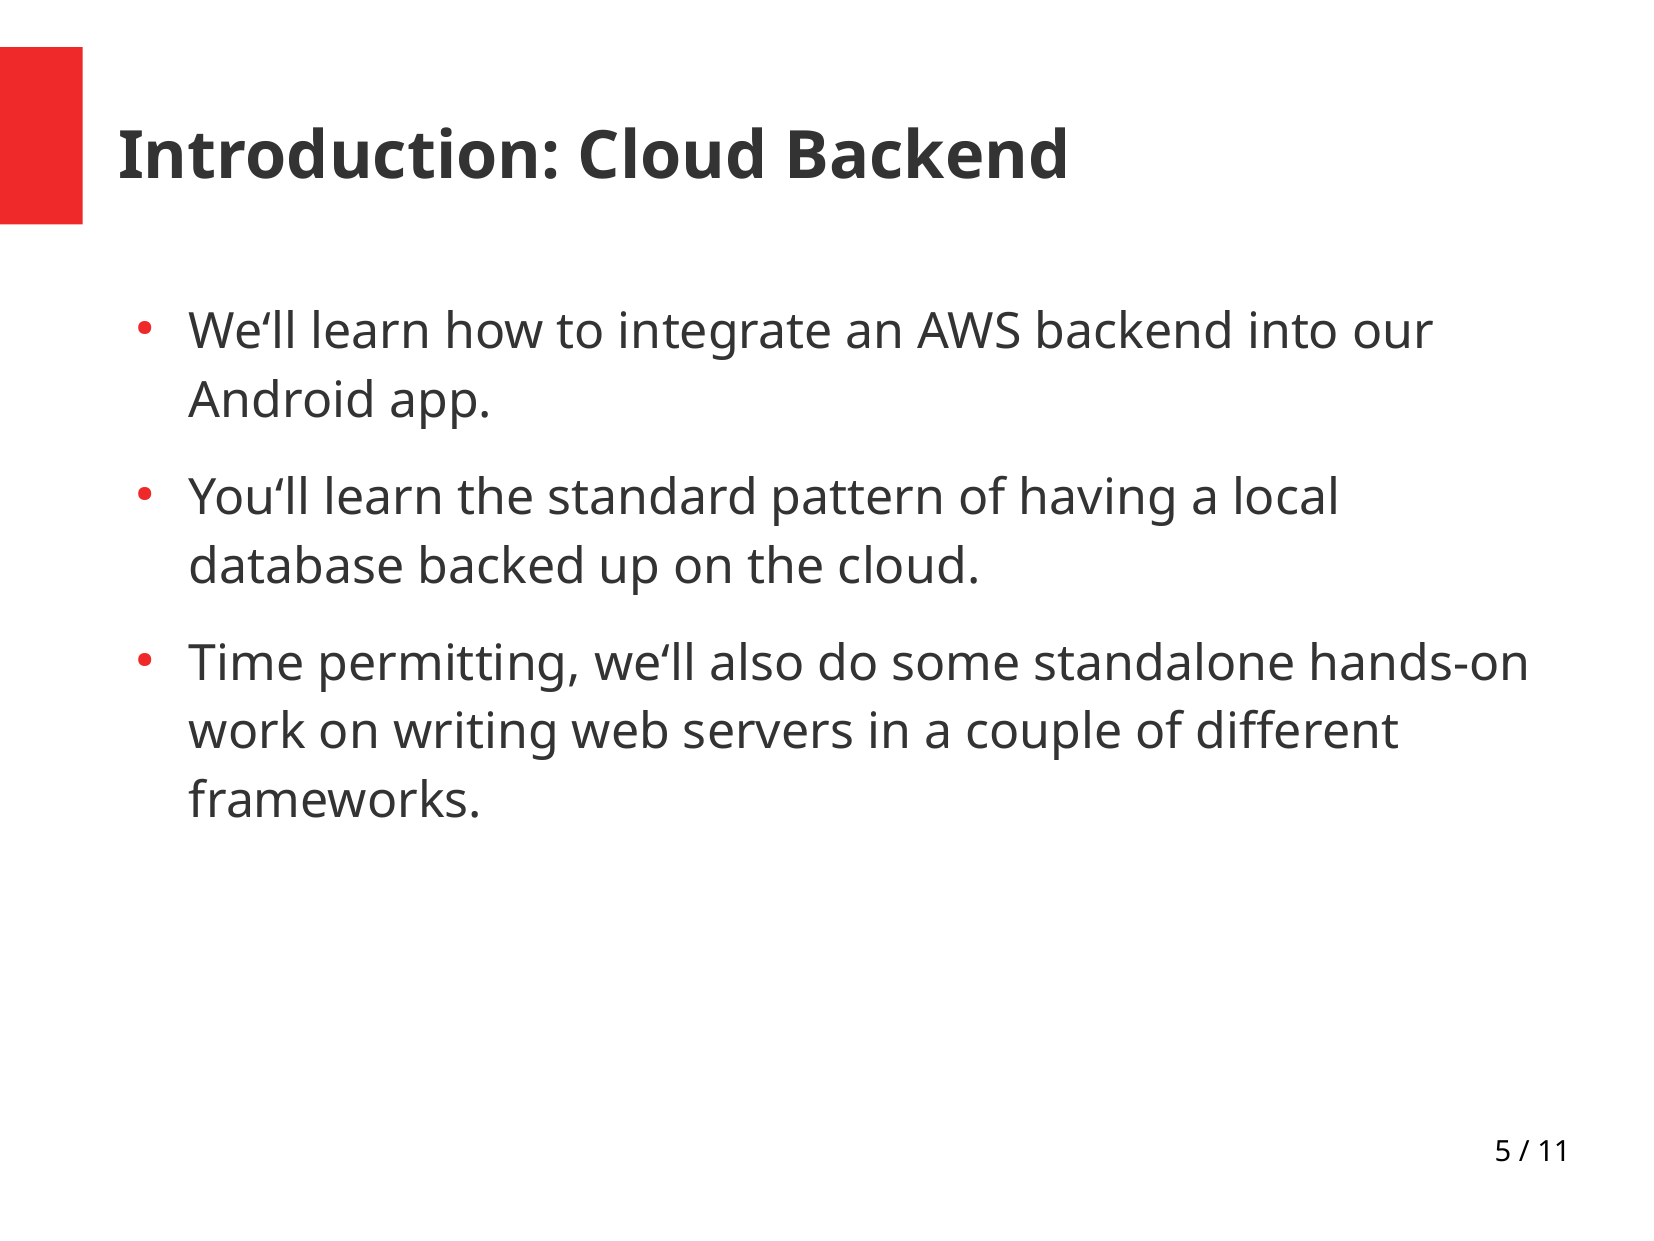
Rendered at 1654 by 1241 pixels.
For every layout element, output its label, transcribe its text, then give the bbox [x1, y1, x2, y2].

title Introduction: Cloud Backend [118, 49, 1571, 257]
list We‘ll learn how to integrate an AWS backend into our Android app. You‘ll learn the standard pattern of having a local database backed up on the cloud. Time permitting, we‘ll also do some standalone hands-on work on writing web servers in a couple of different frameworks. [118, 295, 1536, 1015]
